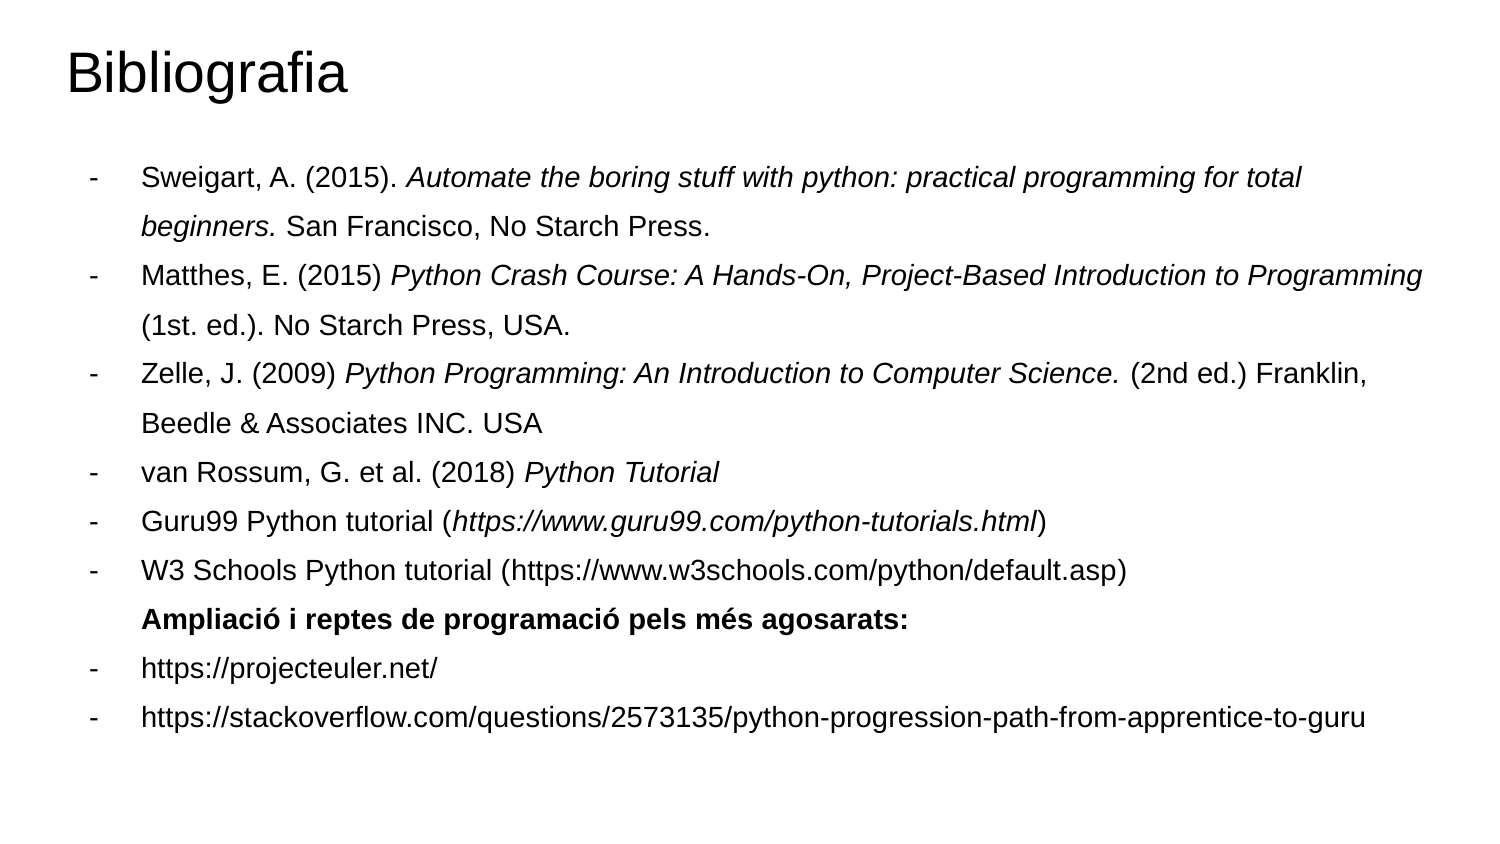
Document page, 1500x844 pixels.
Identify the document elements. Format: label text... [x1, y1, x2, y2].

list Sweigart, A. (2015). Automate the boring stuff with python: practical programming for total beginners. San Francisco, No Starch Press. Matthes, E. (2015) Python Crash Course: A Hands-On, Project-Based Introduction to Programming (1st. ed.). No Starch Press, USA. Zelle, J. (2009) Python Programming: An Introduction to Computer Science. (2nd ed.) Franklin, Beedle & Associates INC. USA van Rossum, G. et al. (2018) Python Tutorial Guru99 Python tutorial (https://www.guru99.com/python-tutorials.html) W3 Schools Python tutorial (https://www.w3schools.com/python/default.asp) Ampliació i reptes de programació pels més agosarats: https://projecteuler.net/ https://stackoverflow.com/questions/2573135/python-progression-path-from-apprentice-to-guru [51, 129, 1449, 781]
title Bibliografia [51, 26, 1449, 121]
